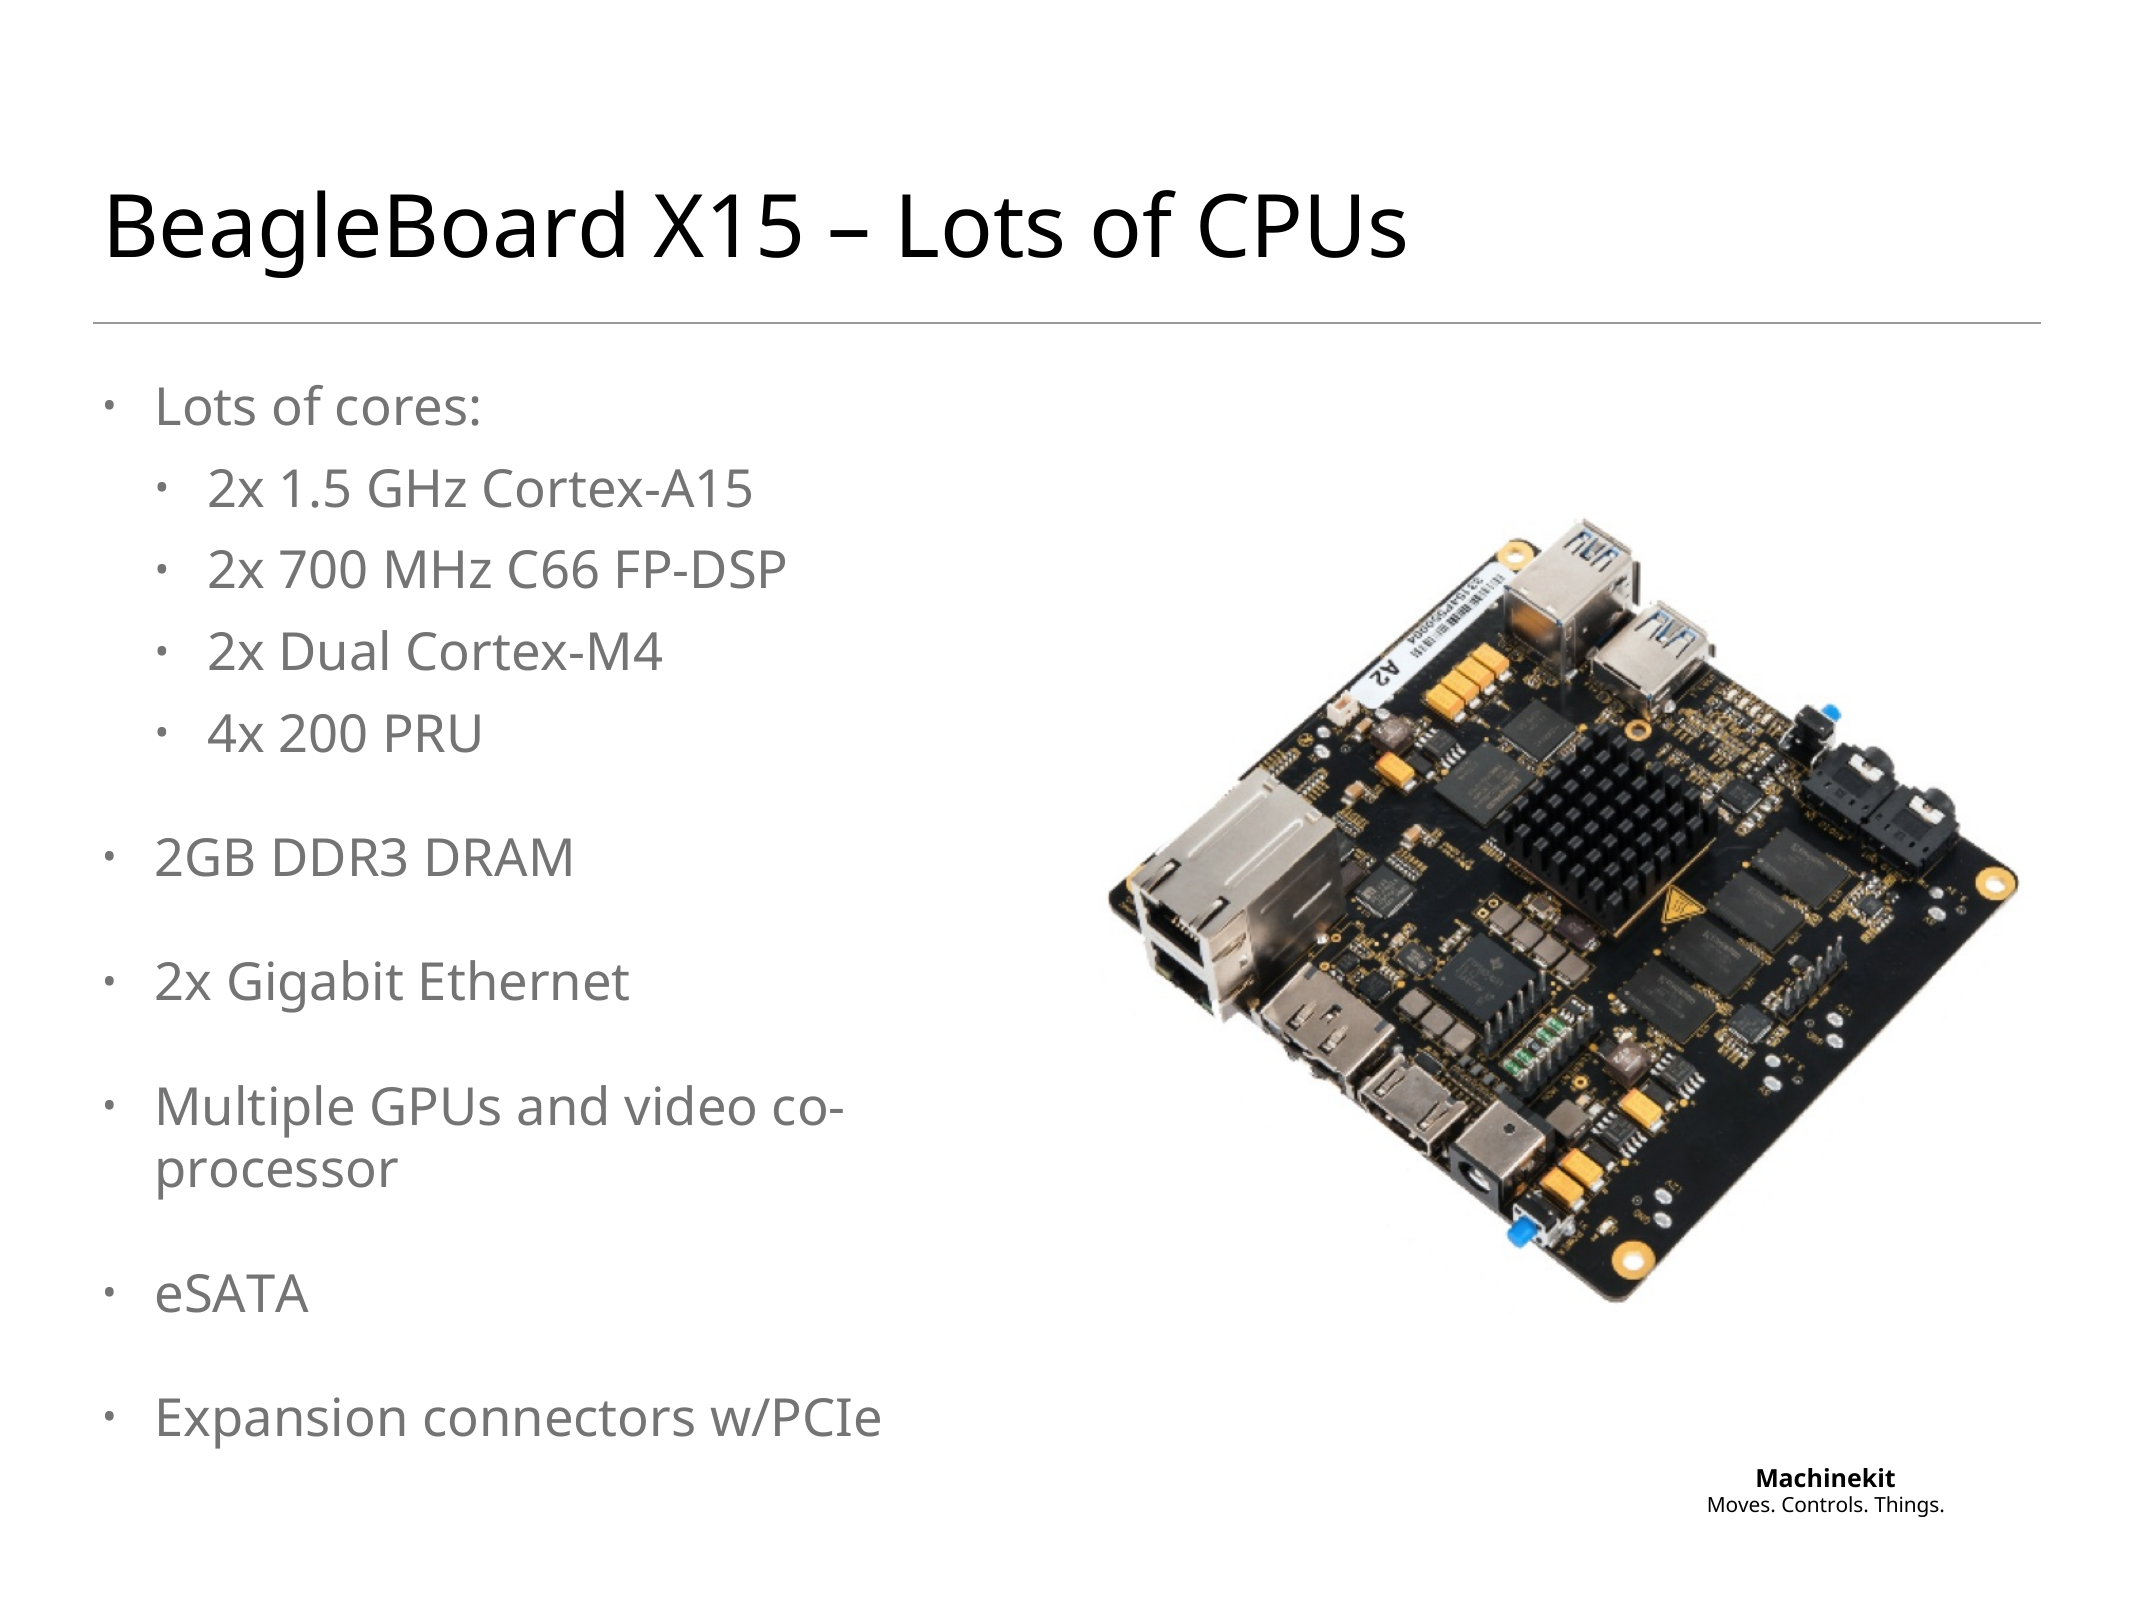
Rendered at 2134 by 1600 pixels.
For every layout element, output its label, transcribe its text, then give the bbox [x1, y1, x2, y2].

list Lots of cores: 2x 1.5 GHz Cortex-A15 2x 700 MHz C66 FP-DSP 2x Dual Cortex-M4 4x 200 PRU 2GB DDR3 DRAM 2x Gigabit Ethernet Multiple GPUs and video co-processor eSATA Expansion connectors w/PCIe [93, 364, 1044, 1459]
title BeagleBoard X15 – Lots of CPUs [93, 54, 2040, 284]
picture [1090, 500, 2041, 1322]
